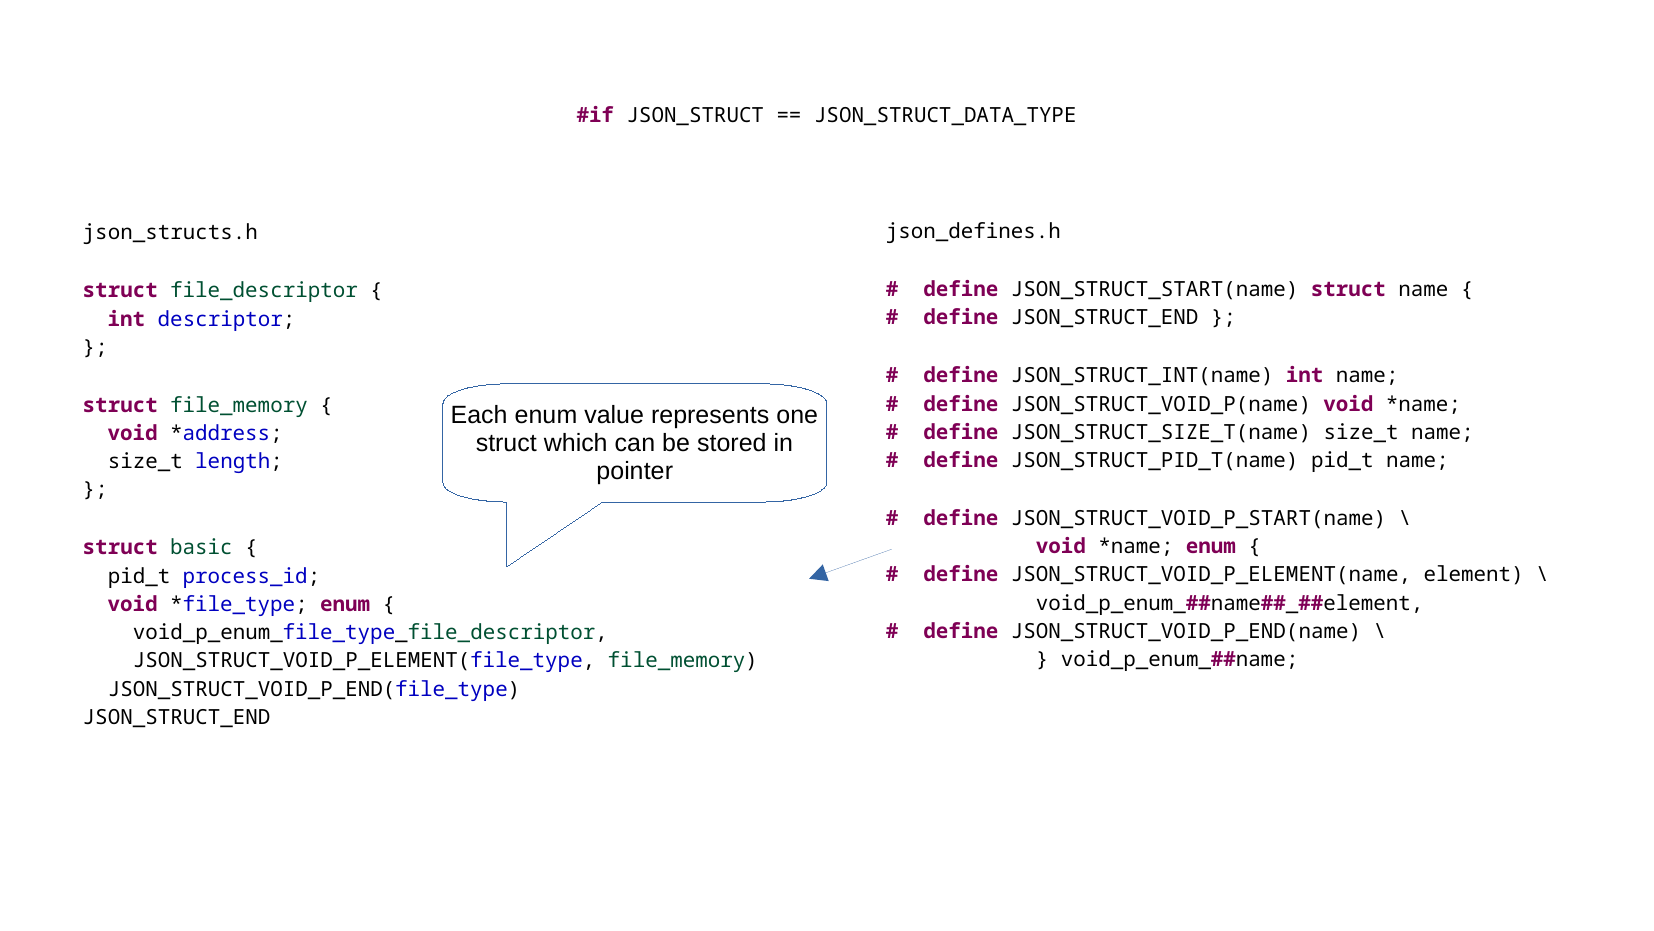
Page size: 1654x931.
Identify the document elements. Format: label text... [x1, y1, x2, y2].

title #if JSON_STRUCT == JSON_STRUCT_DATA_TYPE [82, 37, 1571, 193]
text_box Each enum value represents one struct which can be stored in pointer [442, 383, 827, 567]
list json_structs.h struct file_descriptor { int descriptor; }; struct file_memory { void *address; size_t length; }; struct basic { pid_t process_id; void *file_type; enum { void_p_enum_file_type_file_descriptor, JSON_STRUCT_VOID_P_ELEMENT(file_type, file_memory) JSON_STRUCT_VOID_P_END(file_type) JSON_STRUCT_END [82, 217, 827, 758]
list json_defines.h # define JSON_STRUCT_START(name) struct name { # define JSON_STRUCT_END }; # define JSON_STRUCT_INT(name) int name; # define JSON_STRUCT_VOID_P(name) void *name; # define JSON_STRUCT_SIZE_T(name) size_t name; # define JSON_STRUCT_PID_T(name) pid_t name; # define JSON_STRUCT_VOID_P_START(name) \ void *name; enum { # define JSON_STRUCT_VOID_P_ELEMENT(name, element) \ void_p_enum_##name##_##element, # define JSON_STRUCT_VOID_P_END(name) \ } void_p_enum_##name; [885, 216, 1571, 756]
